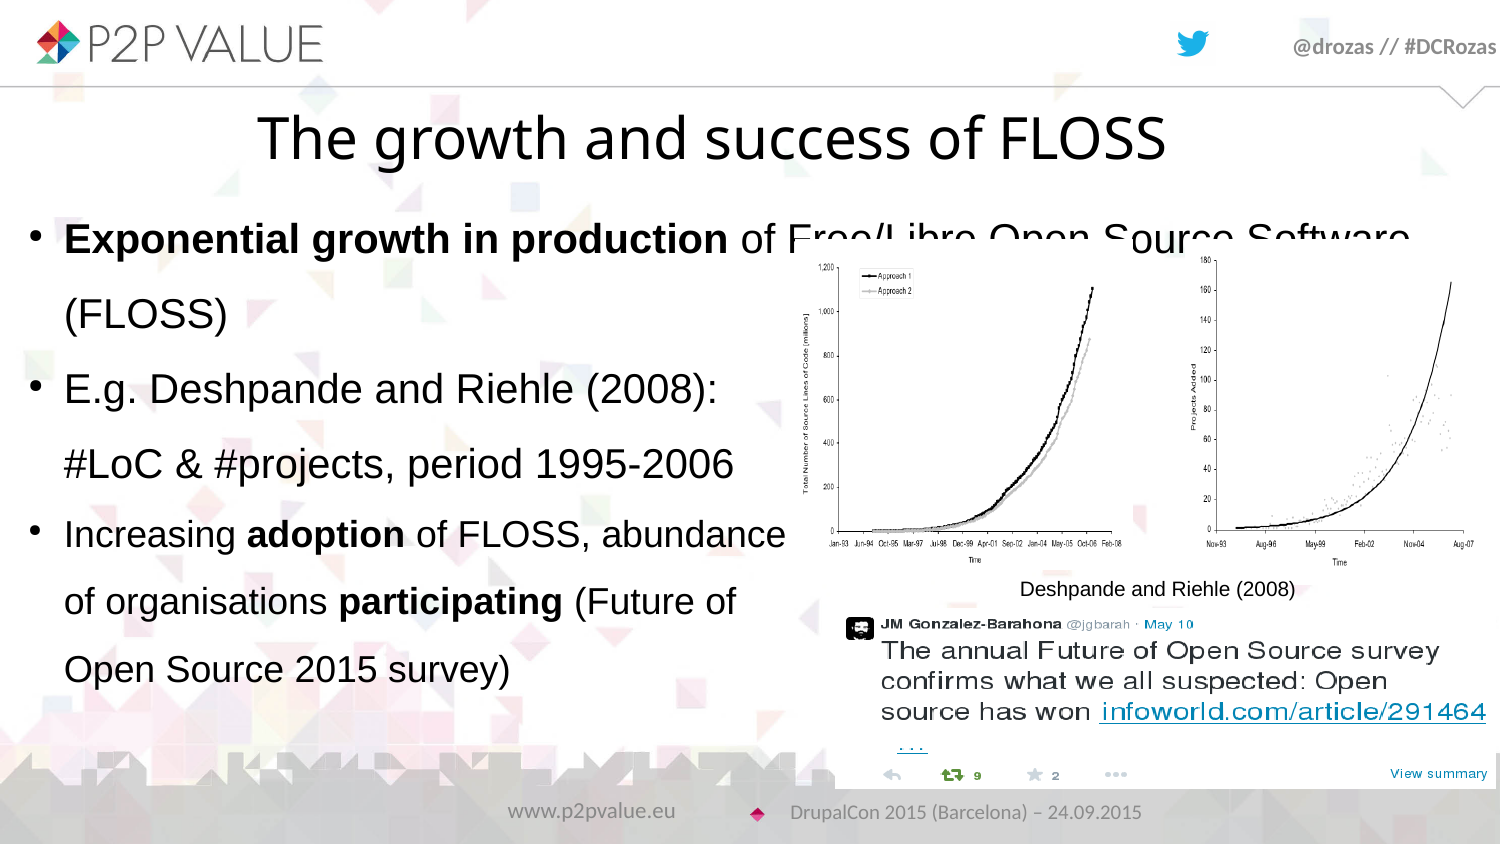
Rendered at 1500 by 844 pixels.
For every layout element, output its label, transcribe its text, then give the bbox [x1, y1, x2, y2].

title The growth and success of FLOSS [60, 92, 1366, 180]
text_box DrupalCon 2015 (Barcelona) – 24.09.2015 [777, 788, 1470, 834]
text_box www.p2pvalue.eu [501, 789, 720, 829]
text_box Deshpande and Riehle (2008) [1005, 570, 1366, 608]
subtitle Exponential growth in production of Free/Libre Open Source Software (FLOSS) E.g. Deshpande and Riehle (2008): #LoC & #projects, period 1995-2006 Increasing adoption of FLOSS, abundance of organisations participating (Future of Open Source 2015 survey) [15, 180, 1496, 826]
picture [0, 0, 1500, 844]
text_box @drozas // #DCRozas [1170, 15, 1500, 76]
